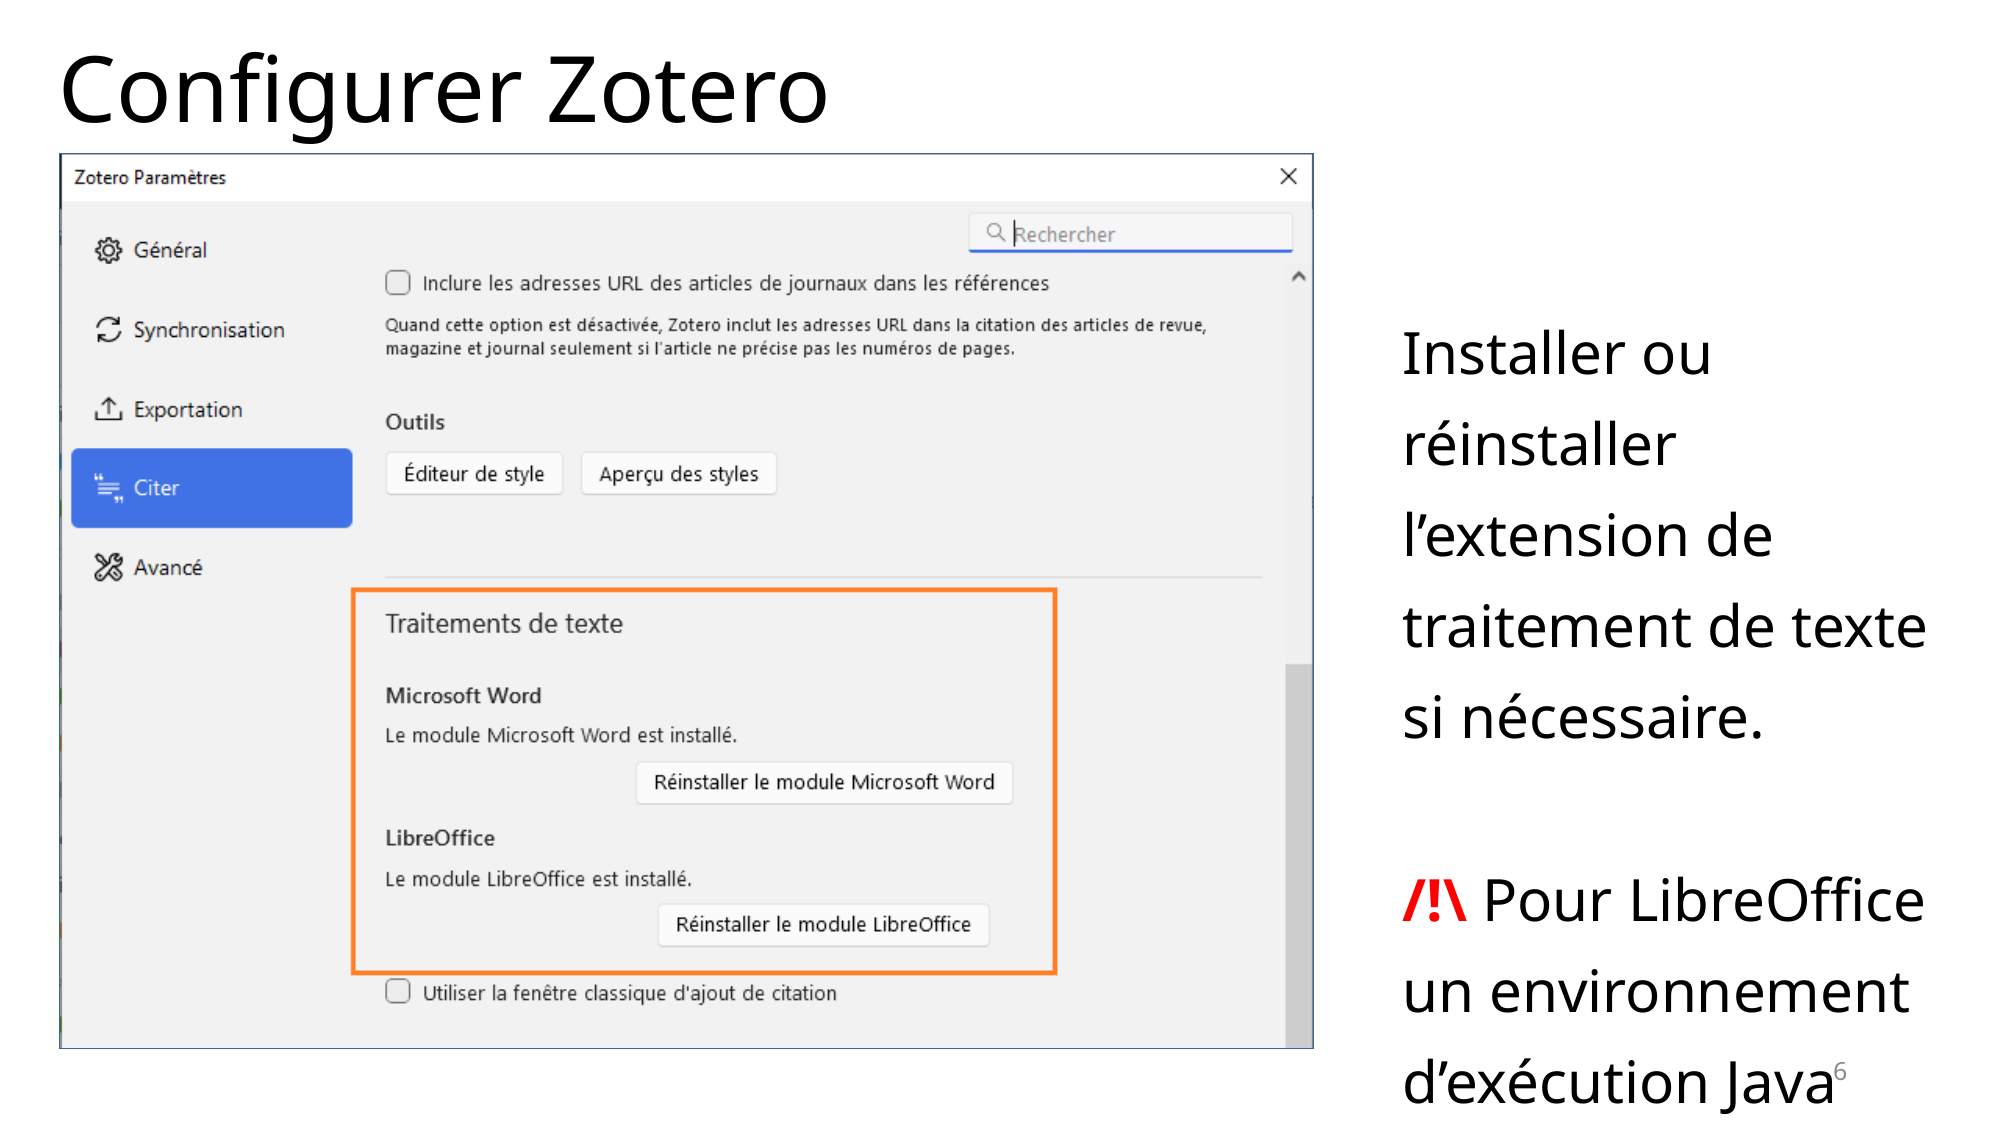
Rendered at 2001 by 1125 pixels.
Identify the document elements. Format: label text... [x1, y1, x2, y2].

picture [59, 153, 1314, 1049]
title Configurer Zotero [59, 0, 1784, 207]
text_box Installer ou réinstaller l’extension de traitement de texte si nécessaire. /!\ Pour LibreOffice un environnement d’exécution Java doit être installé. → voir le tutoriel de la BU de Rennes 2 [1387, 292, 1949, 977]
